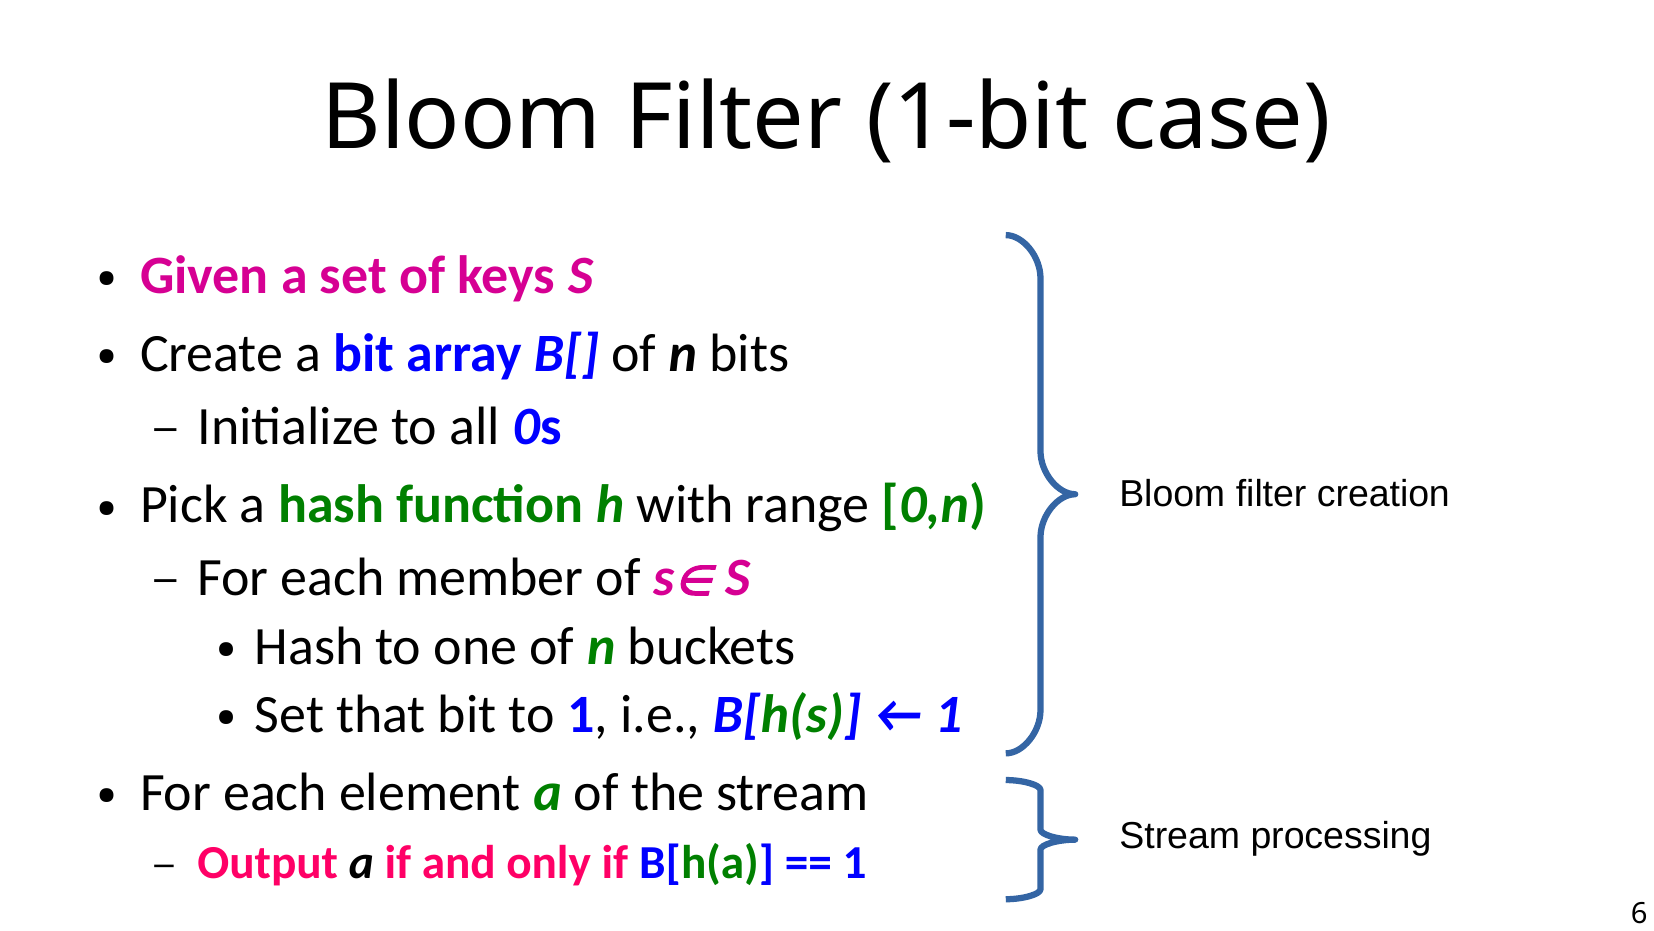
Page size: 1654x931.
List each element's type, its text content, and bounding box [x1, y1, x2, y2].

text_box Bloom filter creation [1104, 465, 1614, 522]
title Bloom Filter (1-bit case) [82, 1, 1571, 226]
text_box Stream processing [1104, 807, 1614, 865]
list Given a set of keys S Create a bit array B[] of n bits Initialize to all 0s Pick a hash function h with range [0,n) For each member of s S Hash to one of n buckets Set that bit to 1, i.e., B[h(s)] ← 1 For each element a of the stream Output a if and only if B[h(a)] == 1 [82, 253, 1571, 892]
